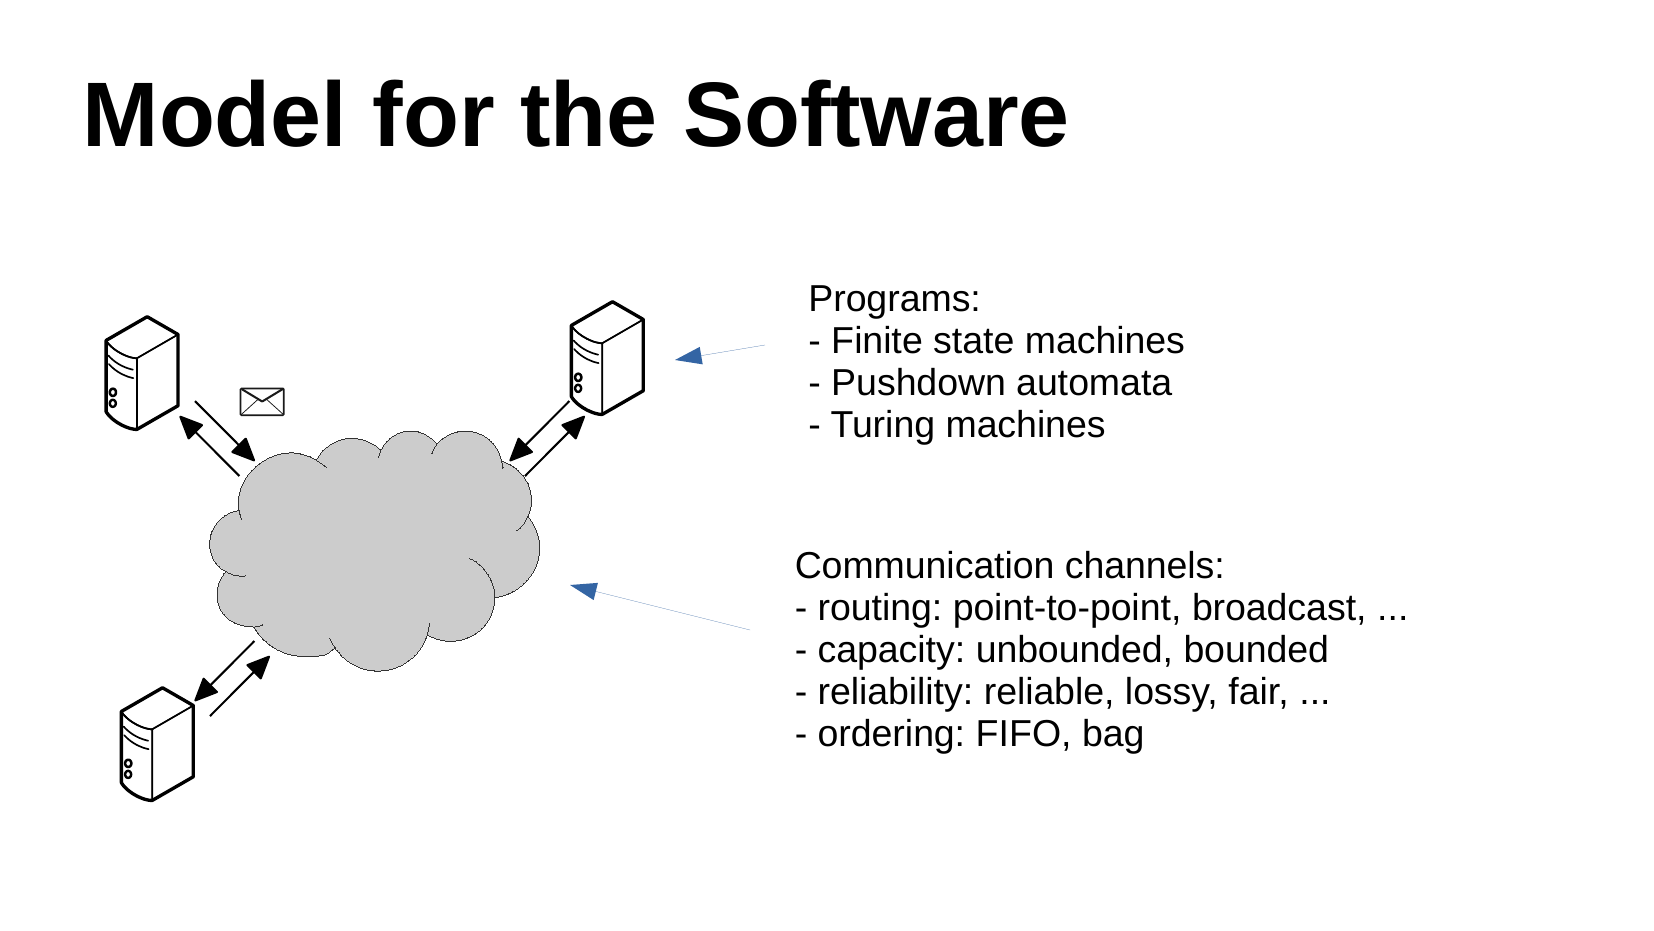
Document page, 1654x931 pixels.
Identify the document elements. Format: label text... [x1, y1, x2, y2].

picture [119, 686, 196, 803]
title Model for the Software [82, 37, 1571, 193]
picture [104, 315, 180, 432]
text_box Communication channels: - routing: point-to-point, broadcast, ... - capacity: unbounded, bounded - reliability: reliable, lossy, fair, ... - ordering: FIFO, bag [780, 537, 1424, 762]
text_box Programs: - Finite state machines - Pushdown automata - Turing machines [793, 270, 1201, 453]
picture [239, 387, 285, 417]
text_box [209, 431, 540, 672]
picture [569, 300, 646, 417]
